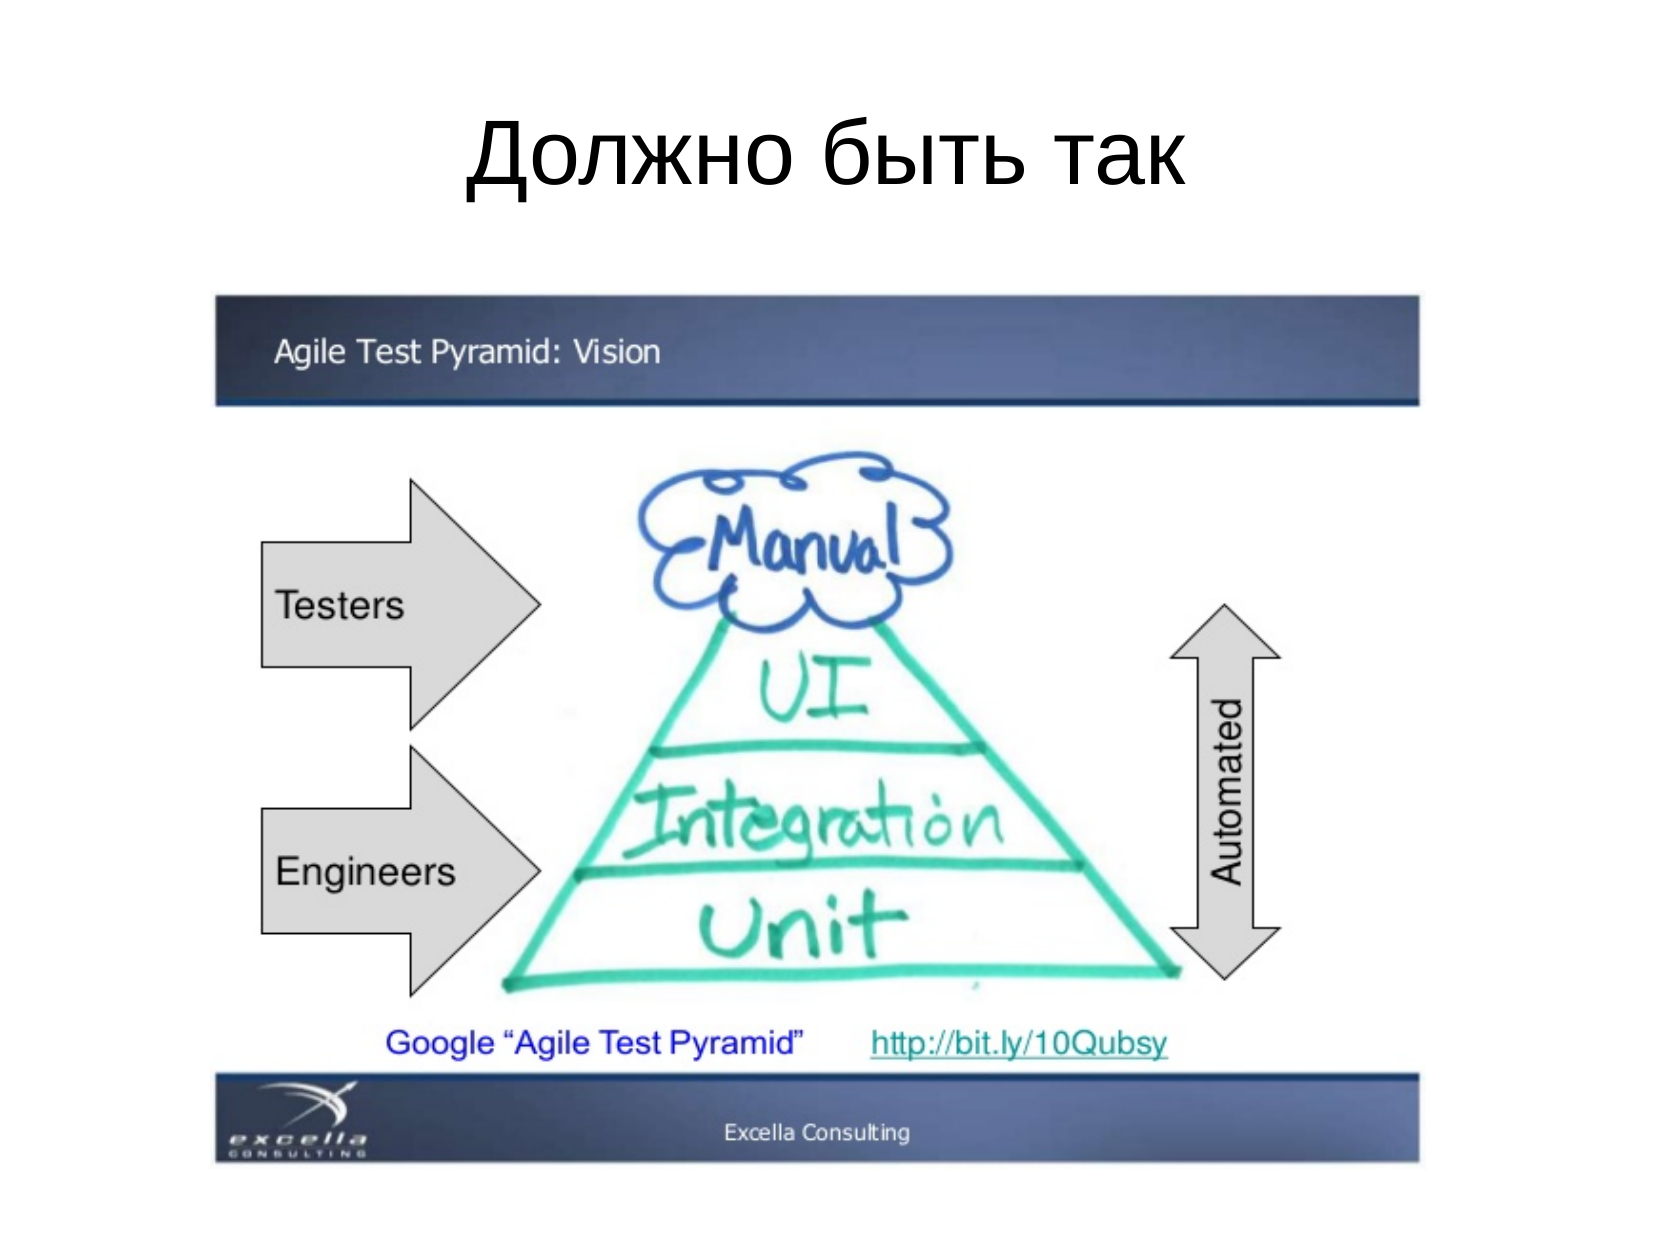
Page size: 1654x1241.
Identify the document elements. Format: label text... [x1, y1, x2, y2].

title Должно быть так [82, 49, 1571, 257]
picture [210, 290, 1426, 1171]
